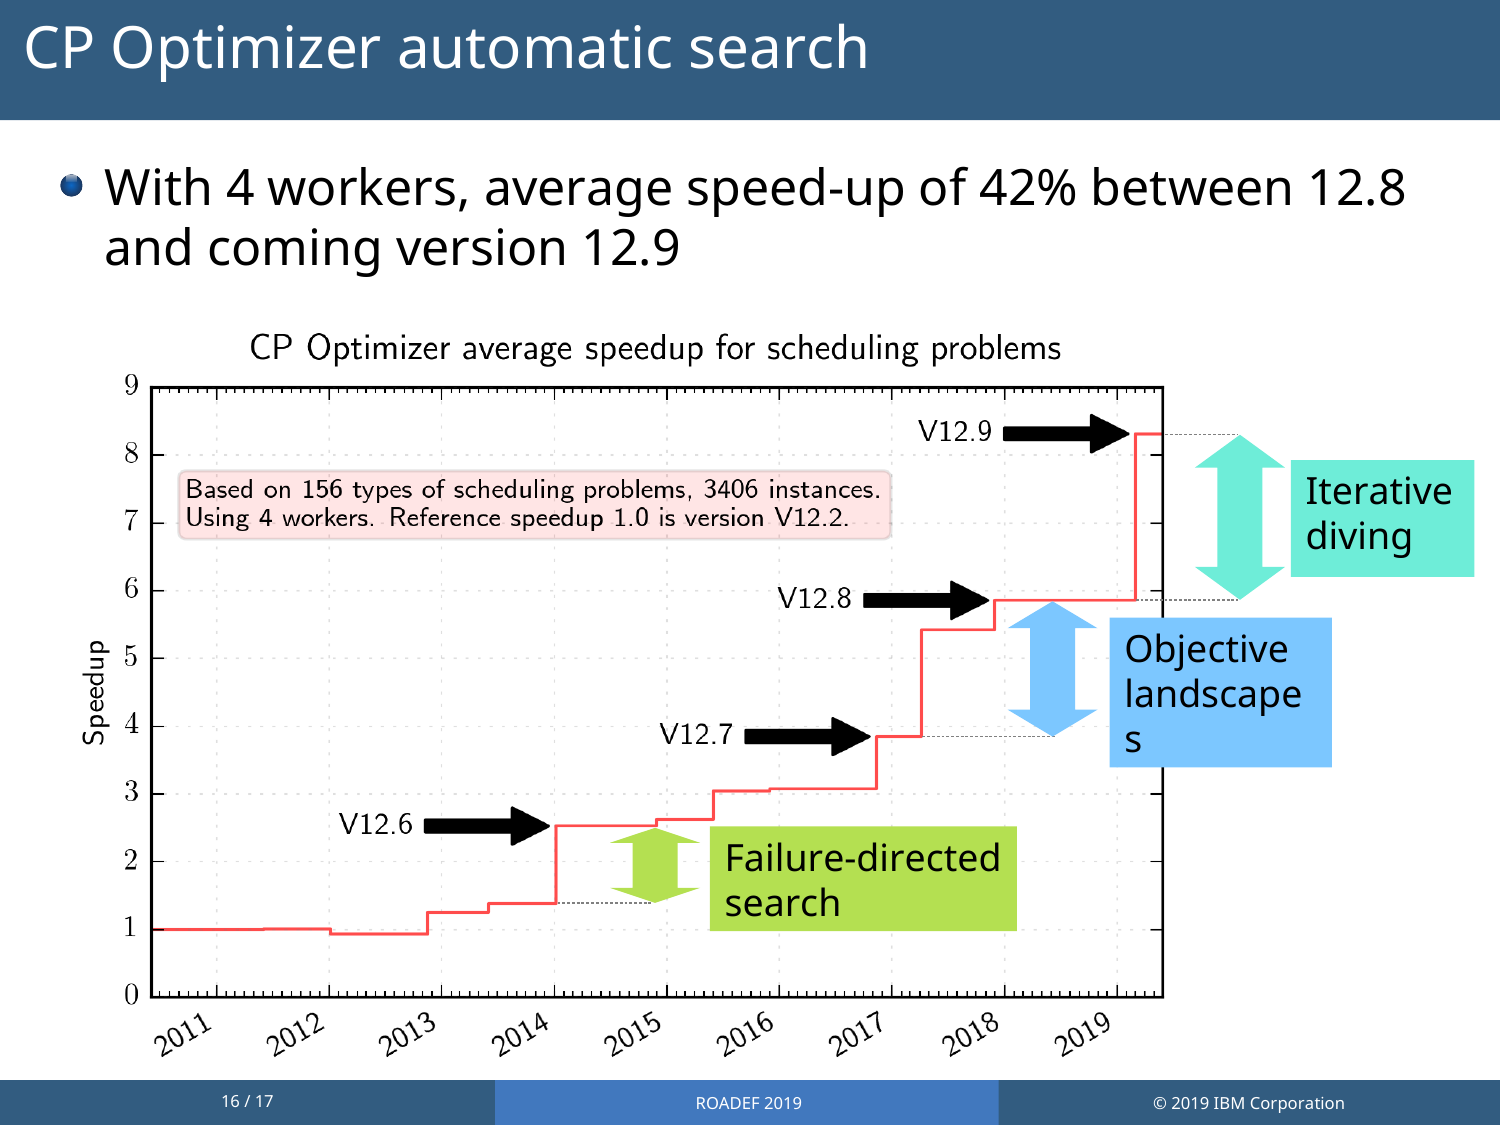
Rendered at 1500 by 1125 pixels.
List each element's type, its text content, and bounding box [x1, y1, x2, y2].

list With 4 workers, average speed-up of 42% between 12.8 and coming version 12.9 [45, 147, 1441, 297]
title CP Optimizer automatic search [0, 0, 1500, 121]
text_box [610, 827, 701, 903]
text_box Iterative diving [1290, 460, 1475, 577]
picture [70, 316, 1195, 1074]
text_box Failure-directed search [709, 826, 1017, 932]
text_box [1007, 601, 1098, 737]
text_box Objective landscapes [1109, 617, 1332, 723]
text_box [1194, 434, 1285, 600]
